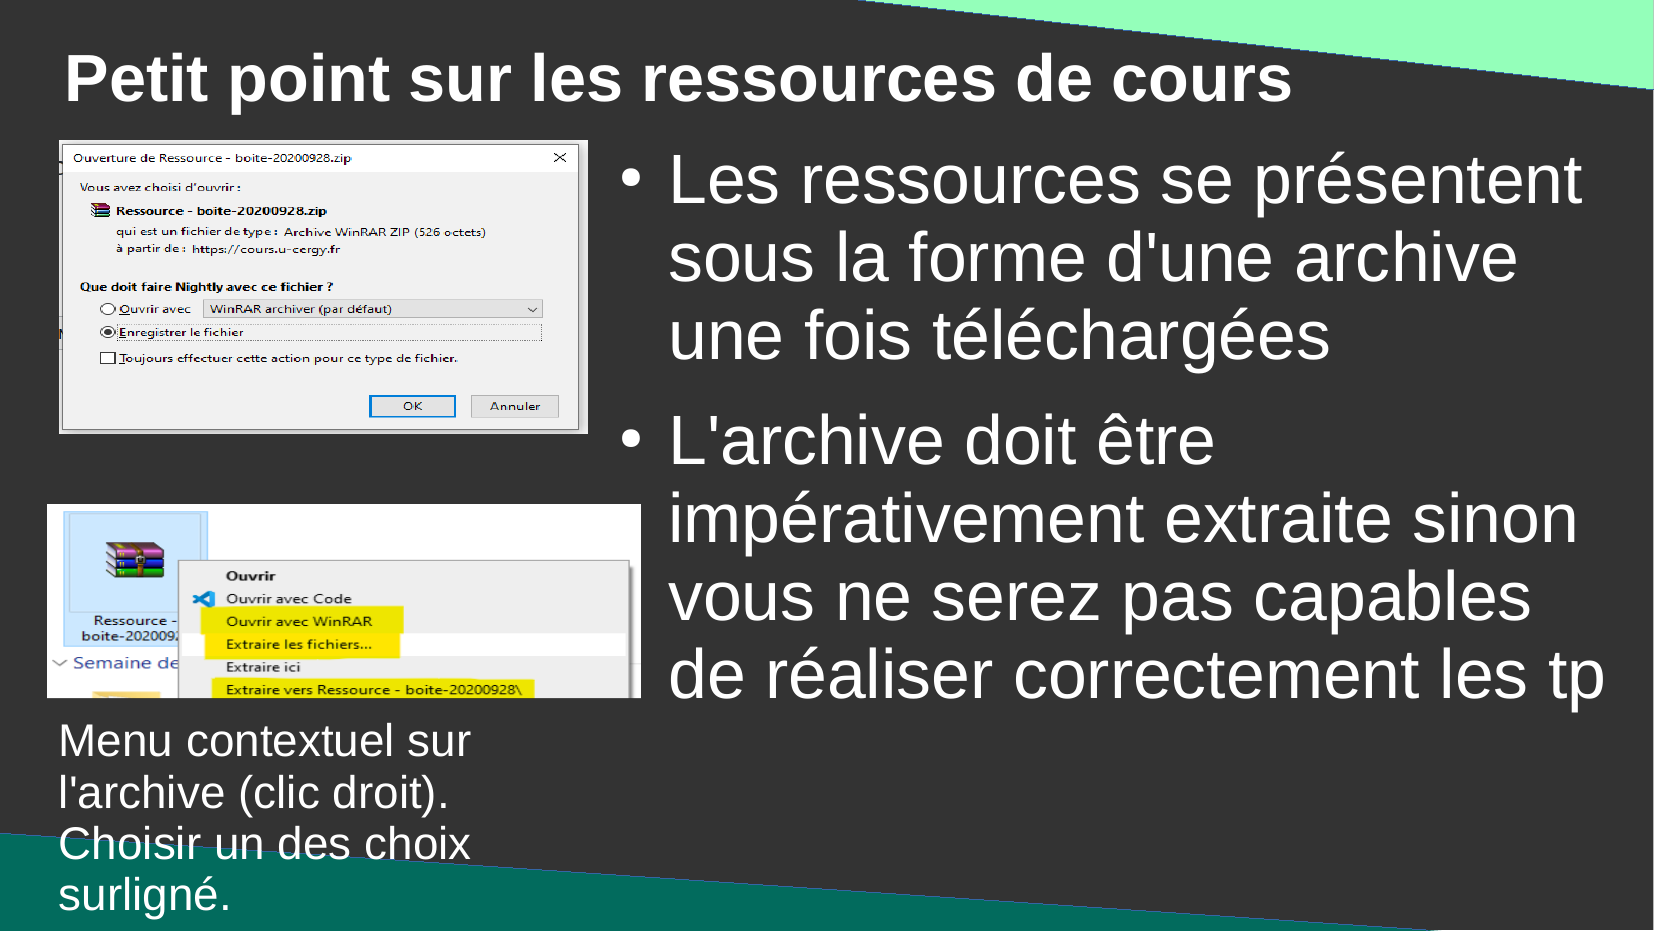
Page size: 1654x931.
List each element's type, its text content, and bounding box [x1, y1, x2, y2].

text_box [858, 0, 1654, 90]
picture [59, 140, 588, 434]
list Les ressources se présentent sous la forme d'une archive une fois téléchargées L'archive doit être impérativement extraite sinon vous ne serez pas capables de réaliser correctement les tp [602, 140, 1620, 824]
title Menu contextuel sur l'archive (clic droit). Choisir un des choix surligné. [59, 715, 630, 921]
title Petit point sur les ressources de cours [64, 40, 1553, 118]
picture [47, 504, 641, 715]
